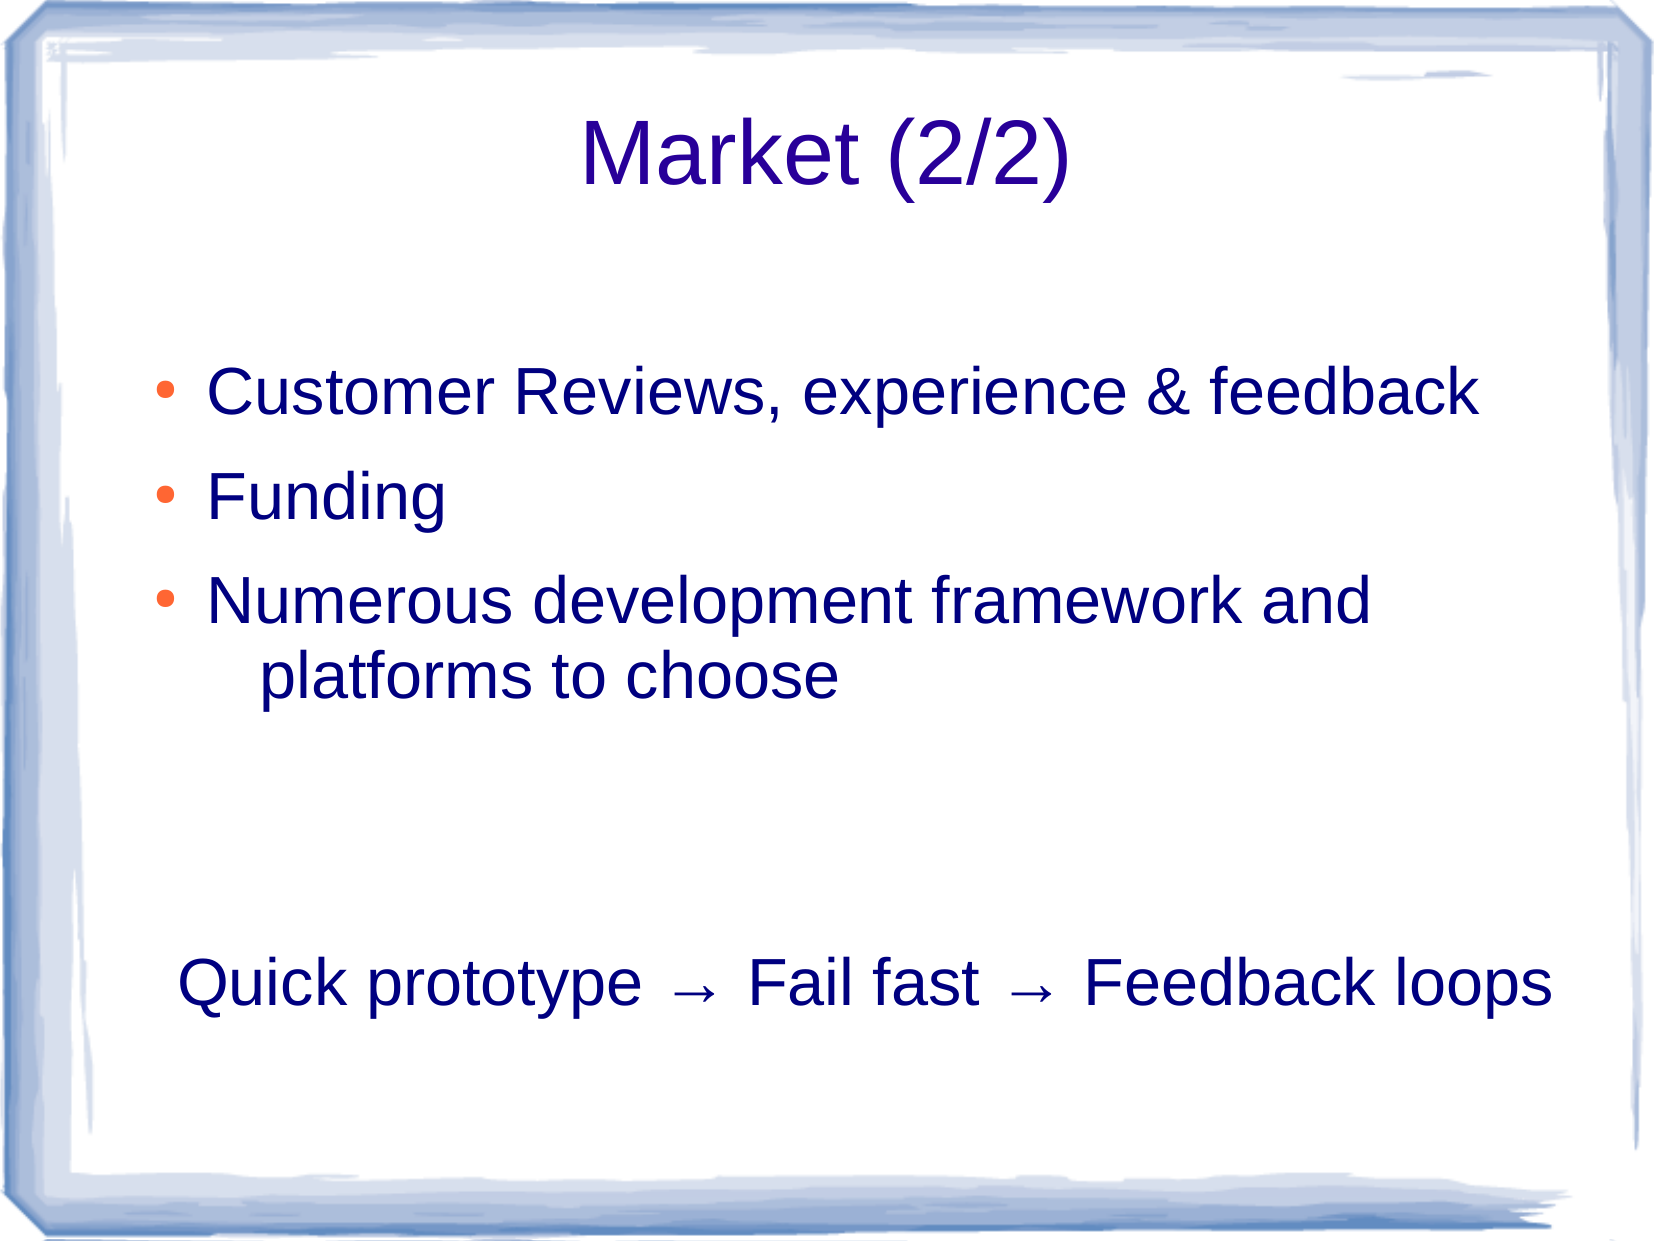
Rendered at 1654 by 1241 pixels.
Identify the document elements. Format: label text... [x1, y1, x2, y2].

title Market (2/2) [82, 49, 1571, 257]
list Quick prototype → Fail fast → Feedback loops [88, 944, 1565, 1111]
picture [0, 0, 1654, 1241]
list Customer Reviews, experience & feedback Funding Numerous development framework and platforms to choose [118, 354, 1571, 817]
